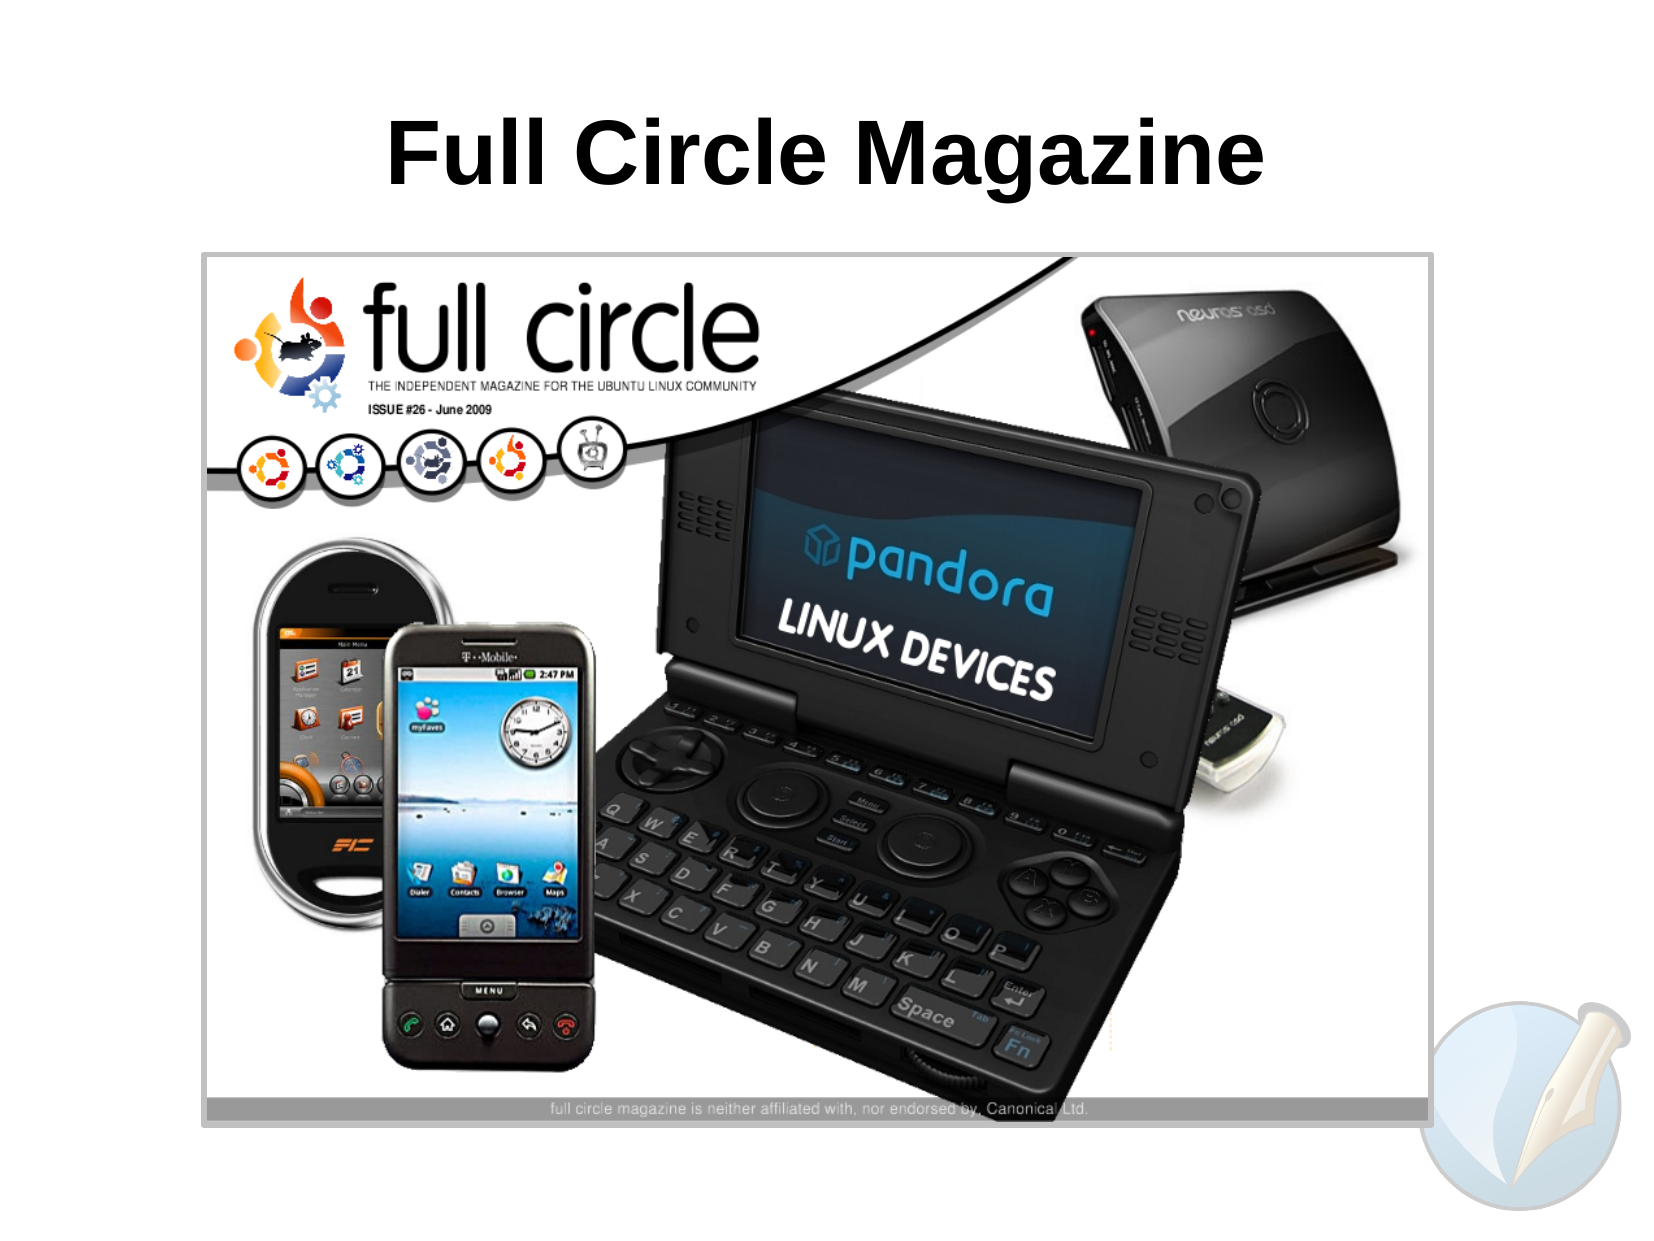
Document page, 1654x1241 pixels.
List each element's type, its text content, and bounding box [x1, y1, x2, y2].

title Full Circle Magazine [82, 56, 1571, 250]
picture [206, 257, 1429, 1123]
